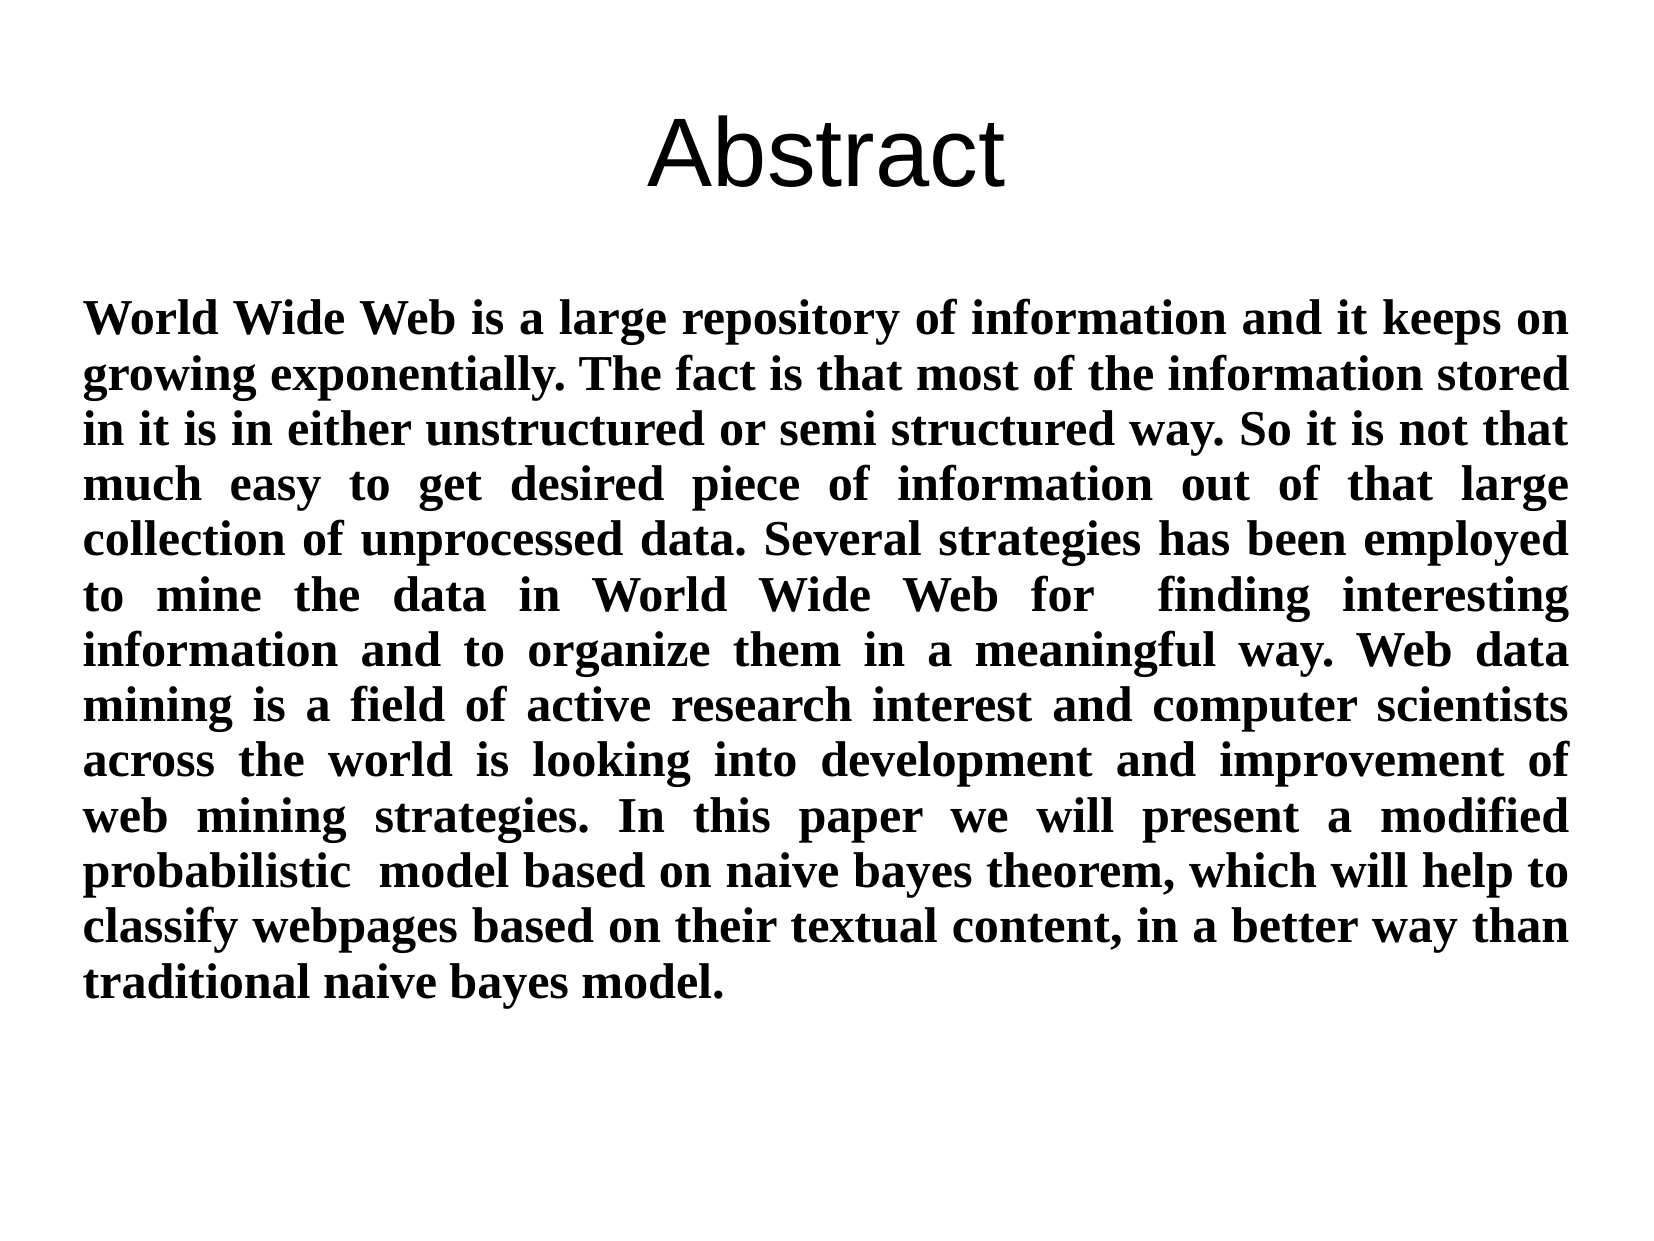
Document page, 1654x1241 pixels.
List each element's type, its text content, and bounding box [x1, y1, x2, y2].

title Abstract [82, 49, 1571, 257]
list World Wide Web is a large repository of information and it keeps on growing exponentially. The fact is that most of the information stored in it is in either unstructured or semi structured way. So it is not that much easy to get desired piece of information out of that large collection of unprocessed data. Several strategies has been employed to mine the data in World Wide Web for finding interesting information and to organize them in a meaningful way. Web data mining is a field of active research interest and computer scientists across the world is looking into development and improvement of web mining strategies. In this paper we will present a modified probabilistic model based on naive bayes theorem, which will help to classify webpages based on their textual content, in a better way than traditional naive bayes model. [82, 290, 1571, 1010]
